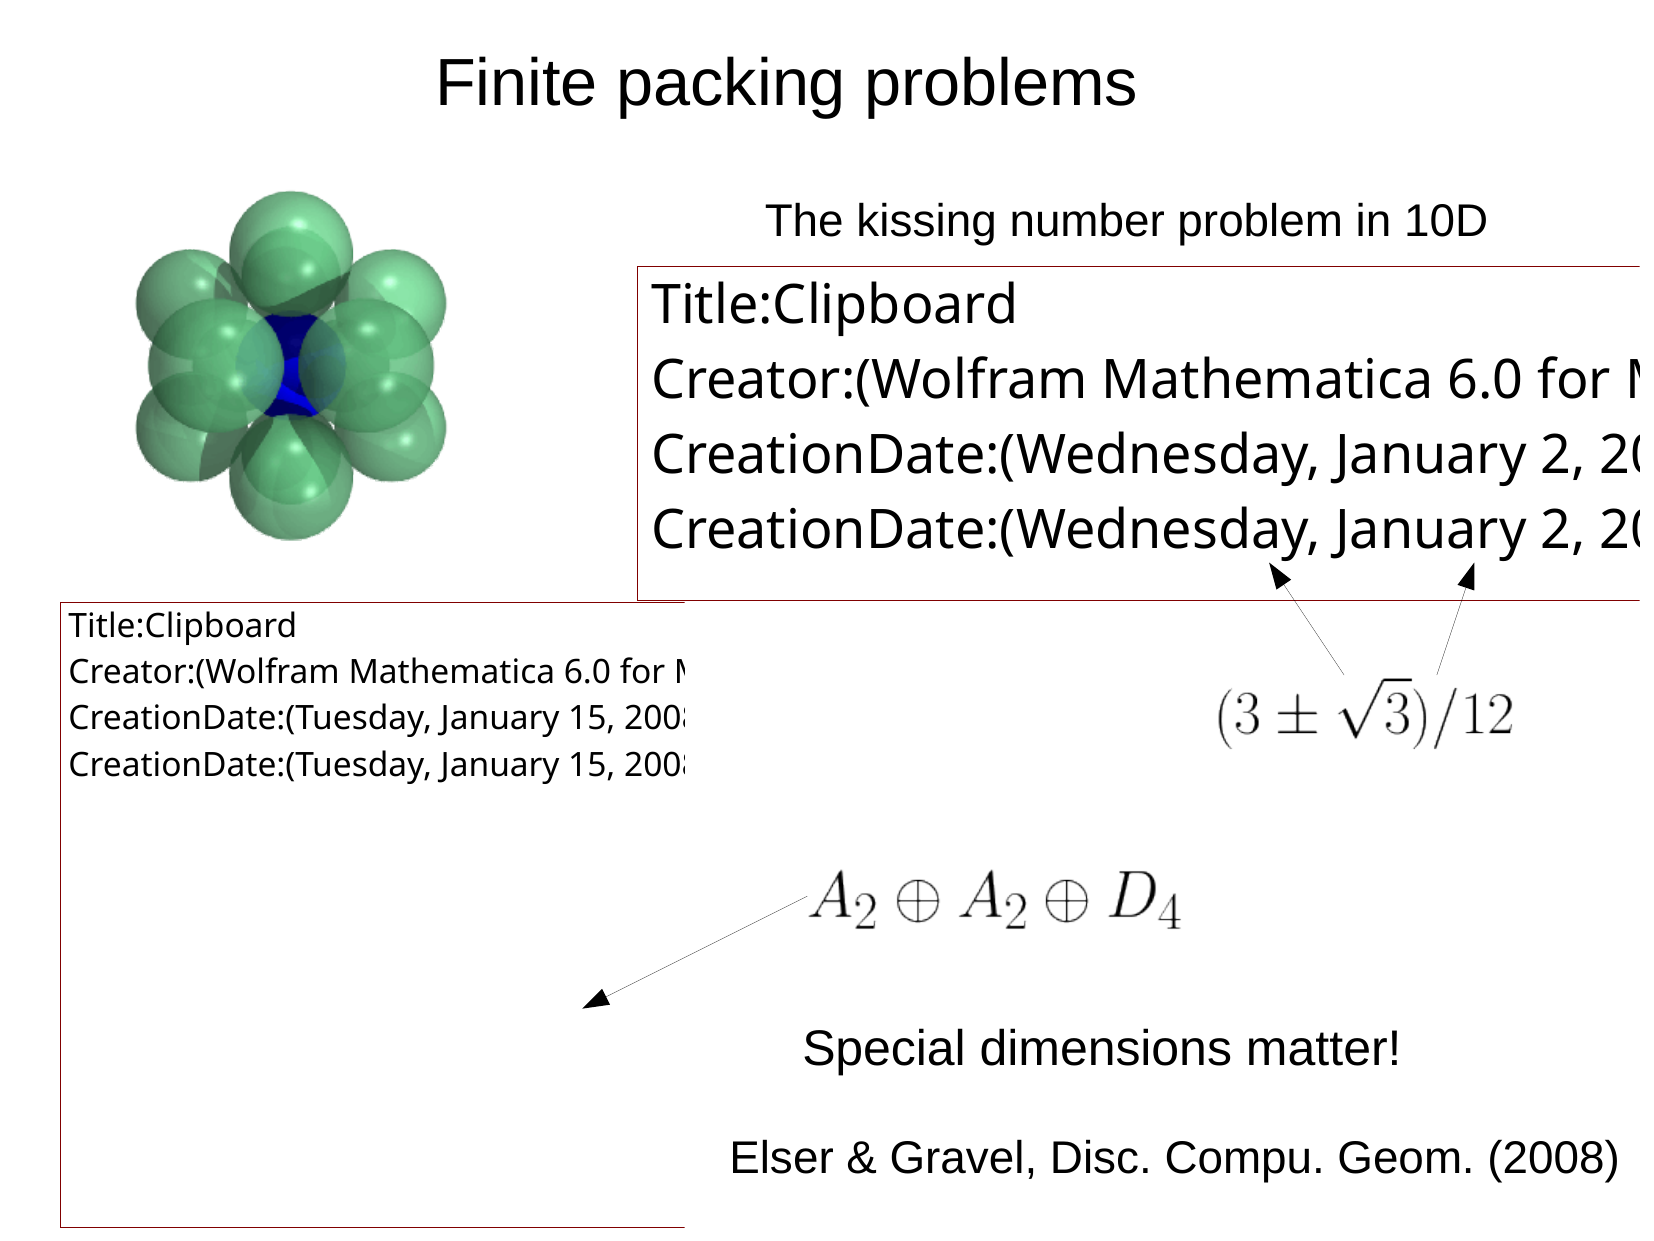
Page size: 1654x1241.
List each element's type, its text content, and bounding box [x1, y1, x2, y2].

picture [1217, 677, 1514, 751]
text_box Elser & Gravel, Disc. Compu. Geom. (2008) [714, 1125, 1636, 1192]
text_box Special dimensions matter! [787, 1012, 1418, 1084]
picture [807, 868, 1183, 931]
text_box The kissing number problem in 10D [750, 187, 1538, 254]
text_box Finite packing problems [420, 37, 1171, 128]
picture [57, 262, 1640, 1228]
picture [132, 187, 451, 544]
